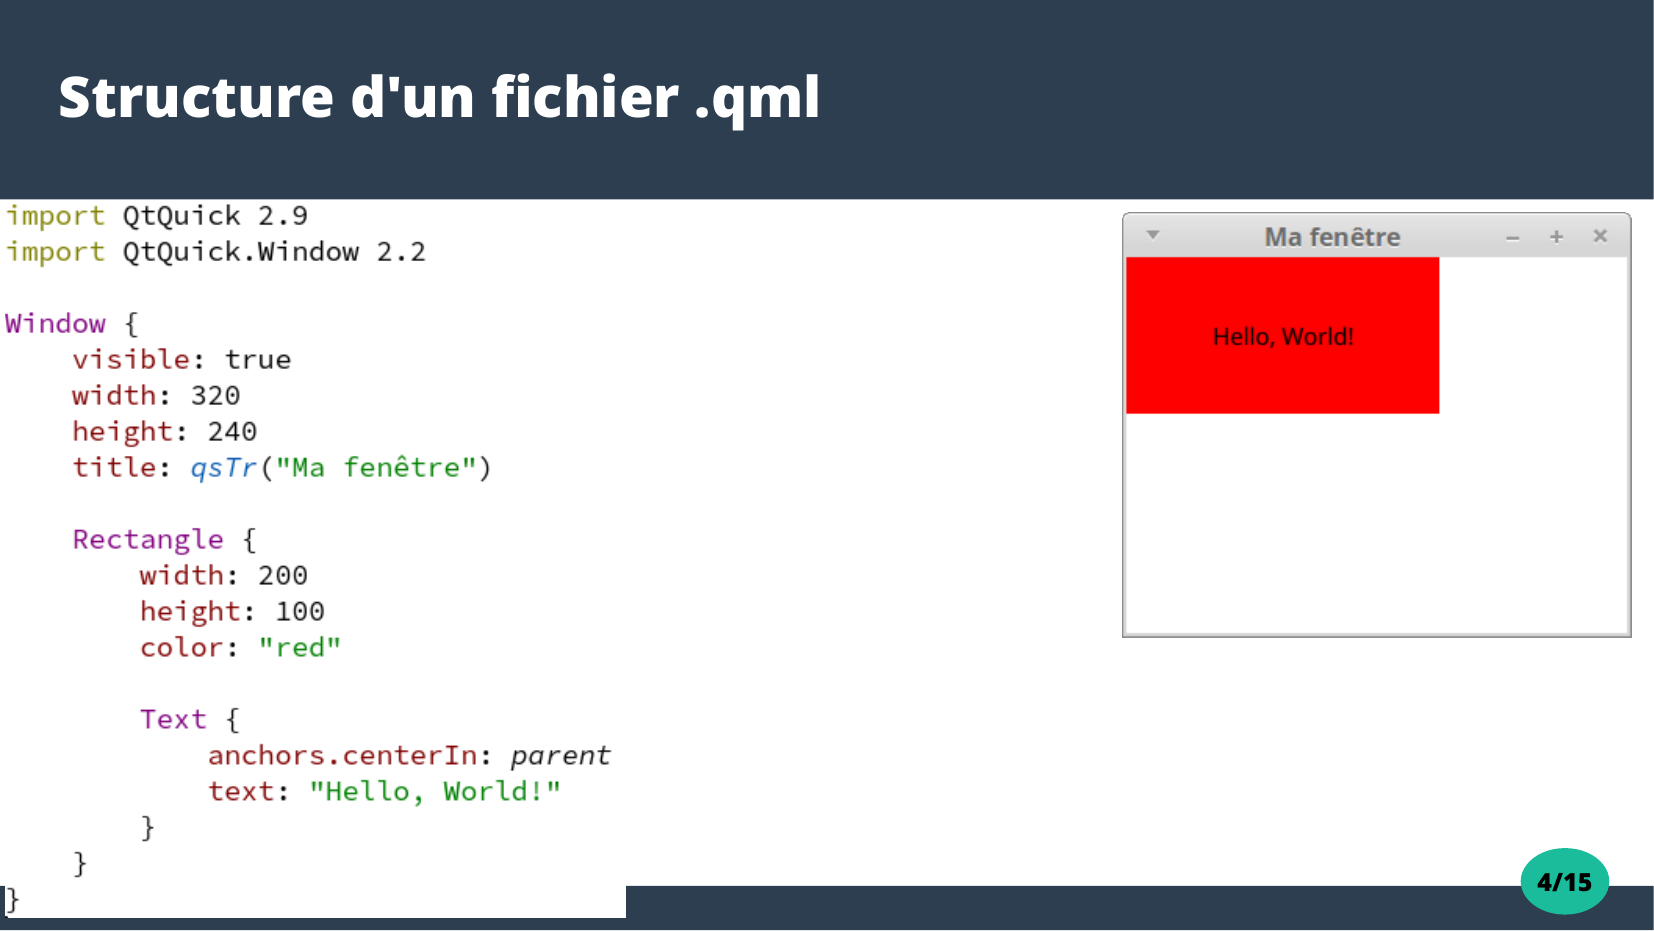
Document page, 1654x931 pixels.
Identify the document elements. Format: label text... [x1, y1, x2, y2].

title Structure d'un fichier .qml [59, 37, 1595, 156]
picture [5, 200, 626, 918]
picture [1122, 212, 1632, 638]
